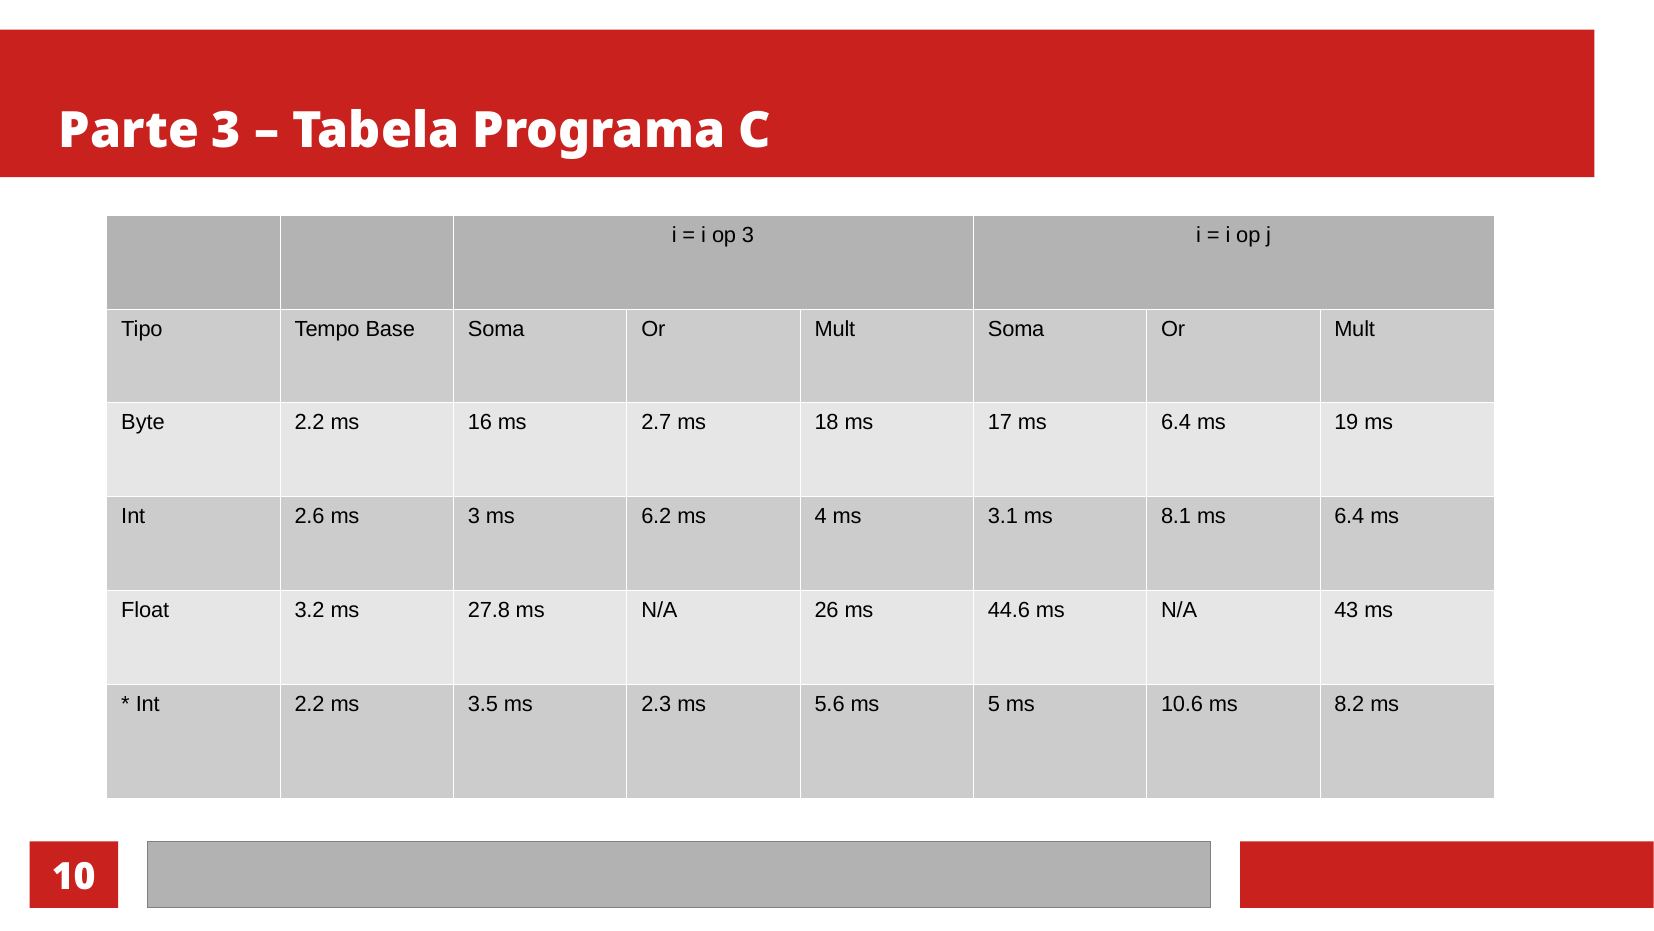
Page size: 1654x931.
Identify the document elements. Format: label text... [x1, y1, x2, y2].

table_cell Or [627, 310, 800, 402]
table_cell Tipo [107, 310, 280, 402]
table_cell 3.1 ms [974, 497, 1146, 590]
table_cell * Int [107, 685, 280, 798]
table_cell 8.1 ms [1147, 497, 1320, 590]
table_cell 19 ms [1321, 403, 1494, 496]
table_cell 18 ms [801, 403, 973, 496]
table_cell 2.2 ms [281, 403, 453, 496]
table_header i = i op j [974, 216, 1494, 309]
table_cell 6.2 ms [627, 497, 800, 590]
table_cell Float [107, 591, 280, 684]
table_cell 26 ms [801, 591, 973, 684]
table_cell 6.4 ms [1321, 497, 1494, 590]
table_header i = i op 3 [454, 216, 973, 309]
table_cell 5 ms [974, 685, 1146, 798]
table_cell Int [107, 497, 280, 590]
table_cell Mult [801, 310, 973, 402]
table_cell Mult [1321, 310, 1494, 402]
table_cell Soma [974, 310, 1146, 402]
table_cell Or [1147, 310, 1320, 402]
table_cell 2.3 ms [627, 685, 800, 798]
table_cell 43 ms [1321, 591, 1494, 684]
table_header [281, 216, 453, 309]
table_cell 10.6 ms [1147, 685, 1320, 798]
table_cell 27.8 ms [454, 591, 626, 684]
table_cell Soma [454, 310, 626, 402]
table_cell 2.2 ms [281, 685, 453, 798]
table_cell 16 ms [454, 403, 626, 496]
table_header [107, 216, 280, 309]
table_cell Byte [107, 403, 280, 496]
table_cell 5.6 ms [801, 685, 973, 798]
table_cell Tempo Base [281, 310, 453, 402]
table_cell N/A [1147, 591, 1320, 684]
table_cell N/A [627, 591, 800, 684]
table_cell 8.2 ms [1321, 685, 1494, 798]
title Parte 3 – Tabela Programa C [59, 44, 1595, 163]
table_cell 3.2 ms [281, 591, 453, 684]
table_cell 6.4 ms [1147, 403, 1320, 496]
table_cell 2.6 ms [281, 497, 453, 590]
table_cell 44.6 ms [974, 591, 1146, 684]
table_cell 3.5 ms [454, 685, 626, 798]
table_cell 4 ms [801, 497, 973, 590]
table_cell 2.7 ms [627, 403, 800, 496]
table_cell 3 ms [454, 497, 626, 590]
table_cell 17 ms [974, 403, 1146, 496]
